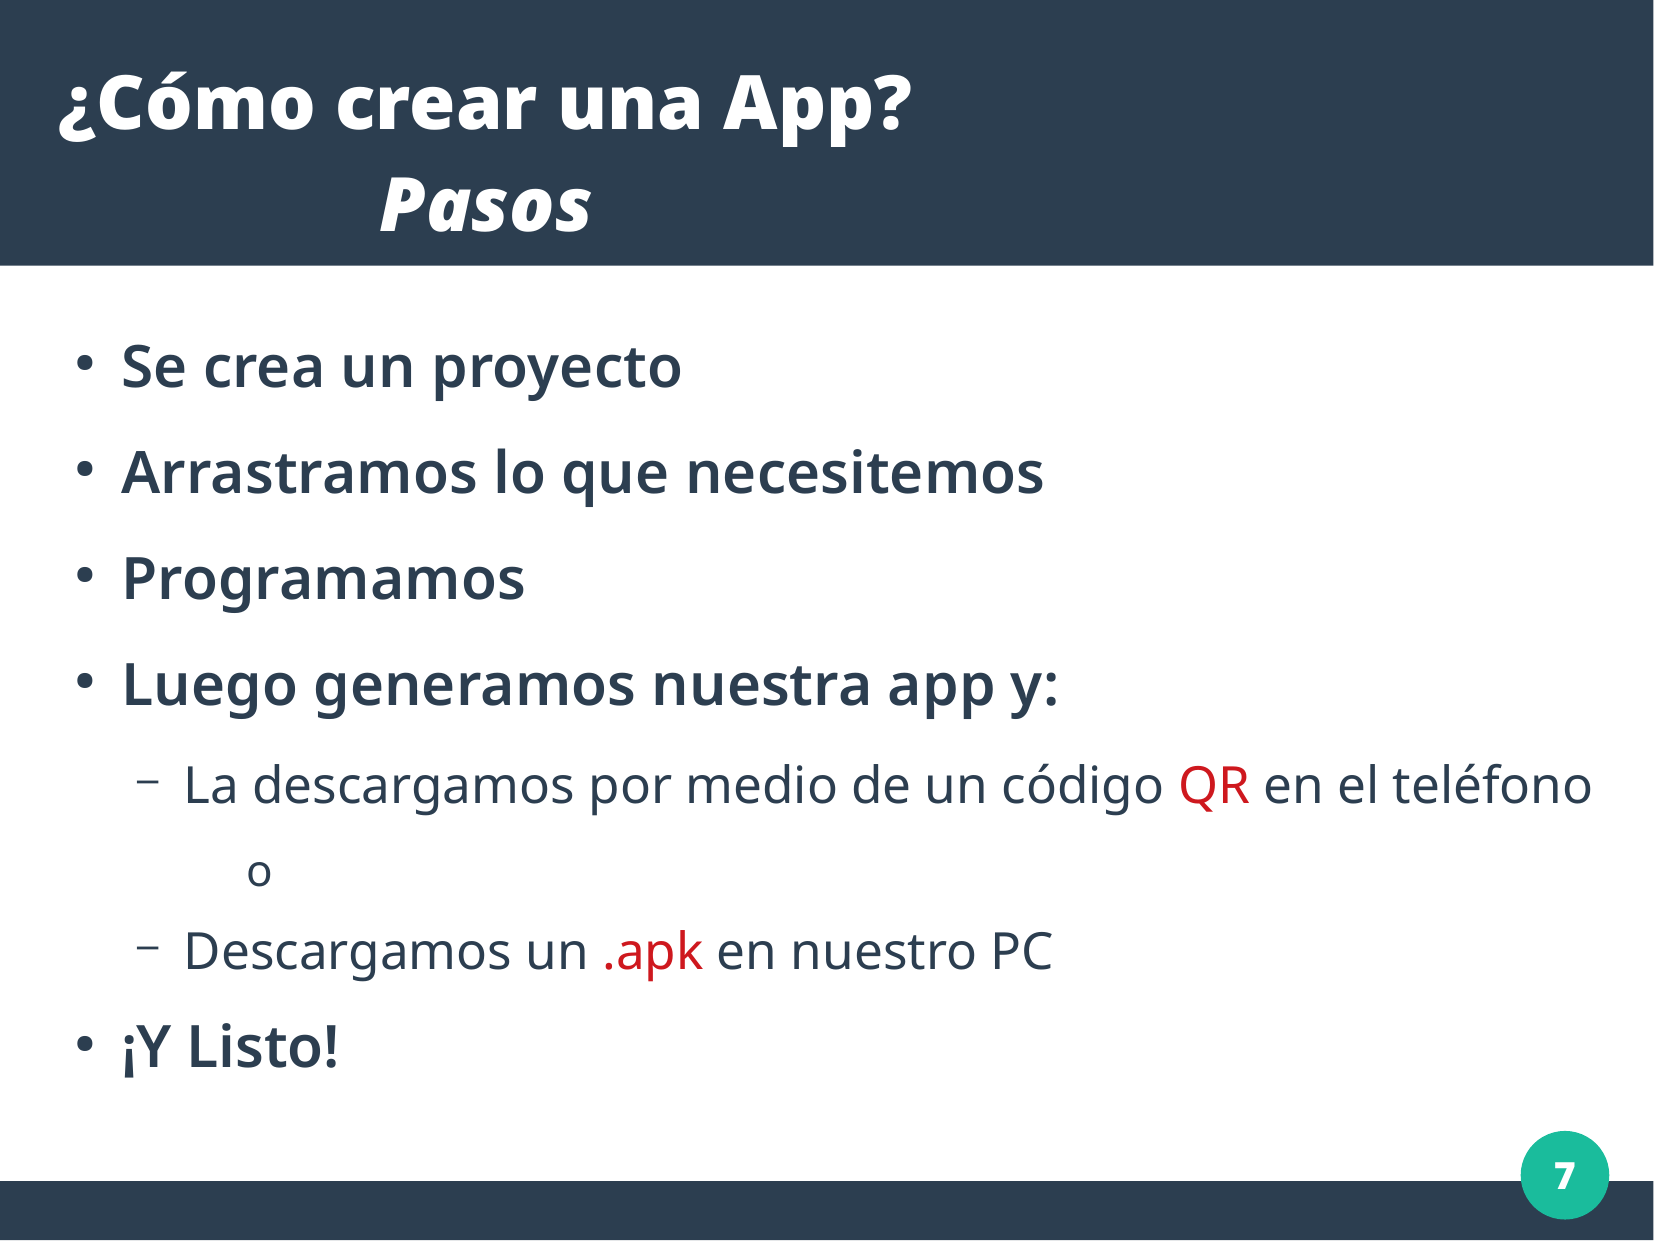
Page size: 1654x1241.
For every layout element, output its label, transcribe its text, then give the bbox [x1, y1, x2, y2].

list Se crea un proyecto Arrastramos lo que necesitemos Programamos Luego generamos nuestra app y: La descargamos por medio de un código QR en el teléfono o Descargamos un .apk en nuestro PC ¡Y Listo! [59, 324, 1595, 1152]
title ¿Cómo crear una App? Pasos [59, 49, 1595, 207]
